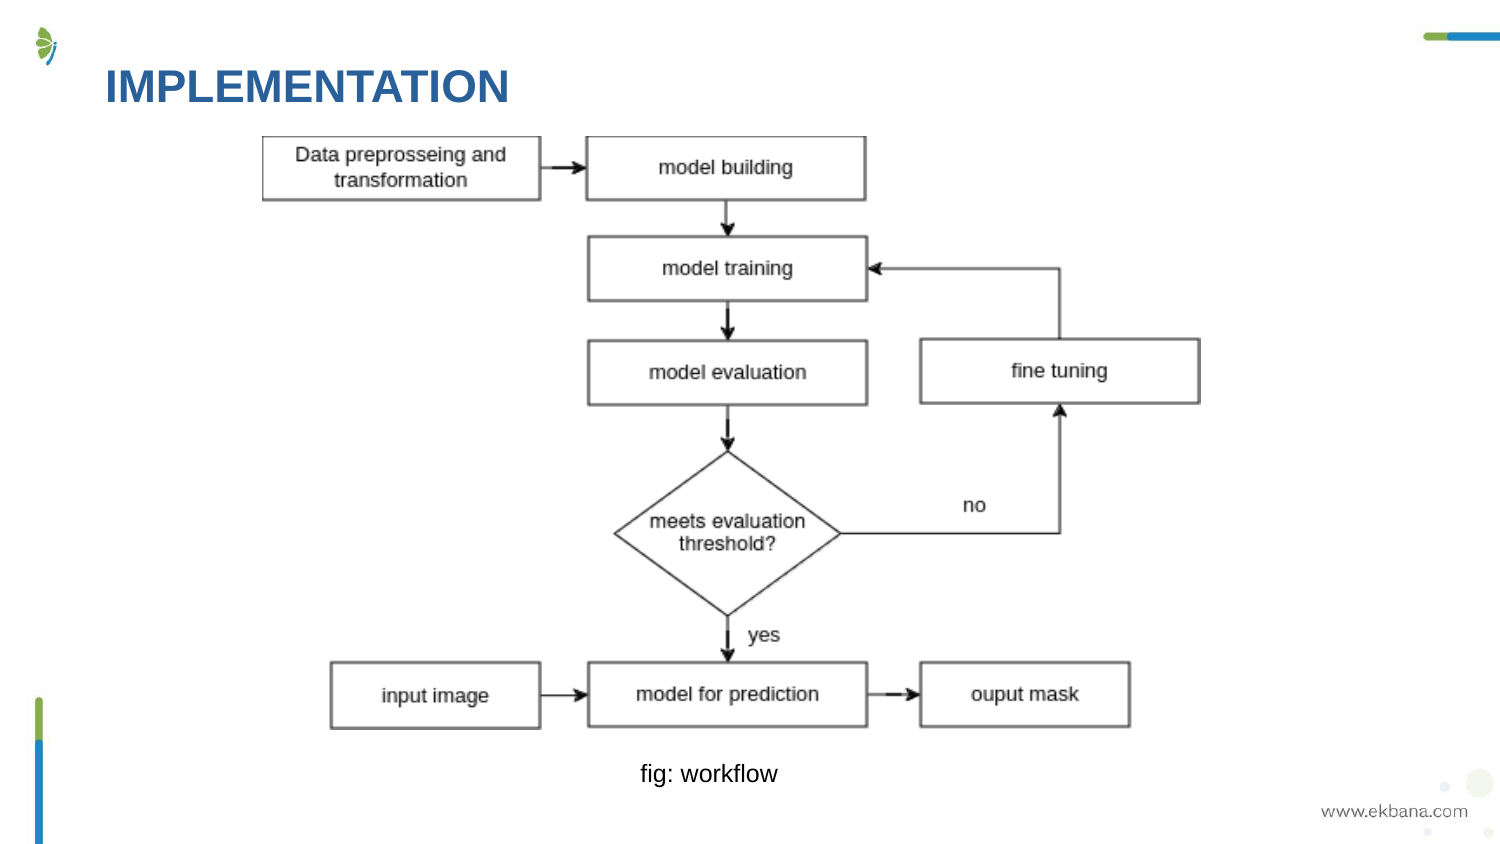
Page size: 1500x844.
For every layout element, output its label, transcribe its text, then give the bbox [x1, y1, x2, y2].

title IMPLEMENTATION [93, 24, 1388, 151]
text_box fig: workflow [625, 752, 889, 823]
picture [0, 0, 1500, 844]
